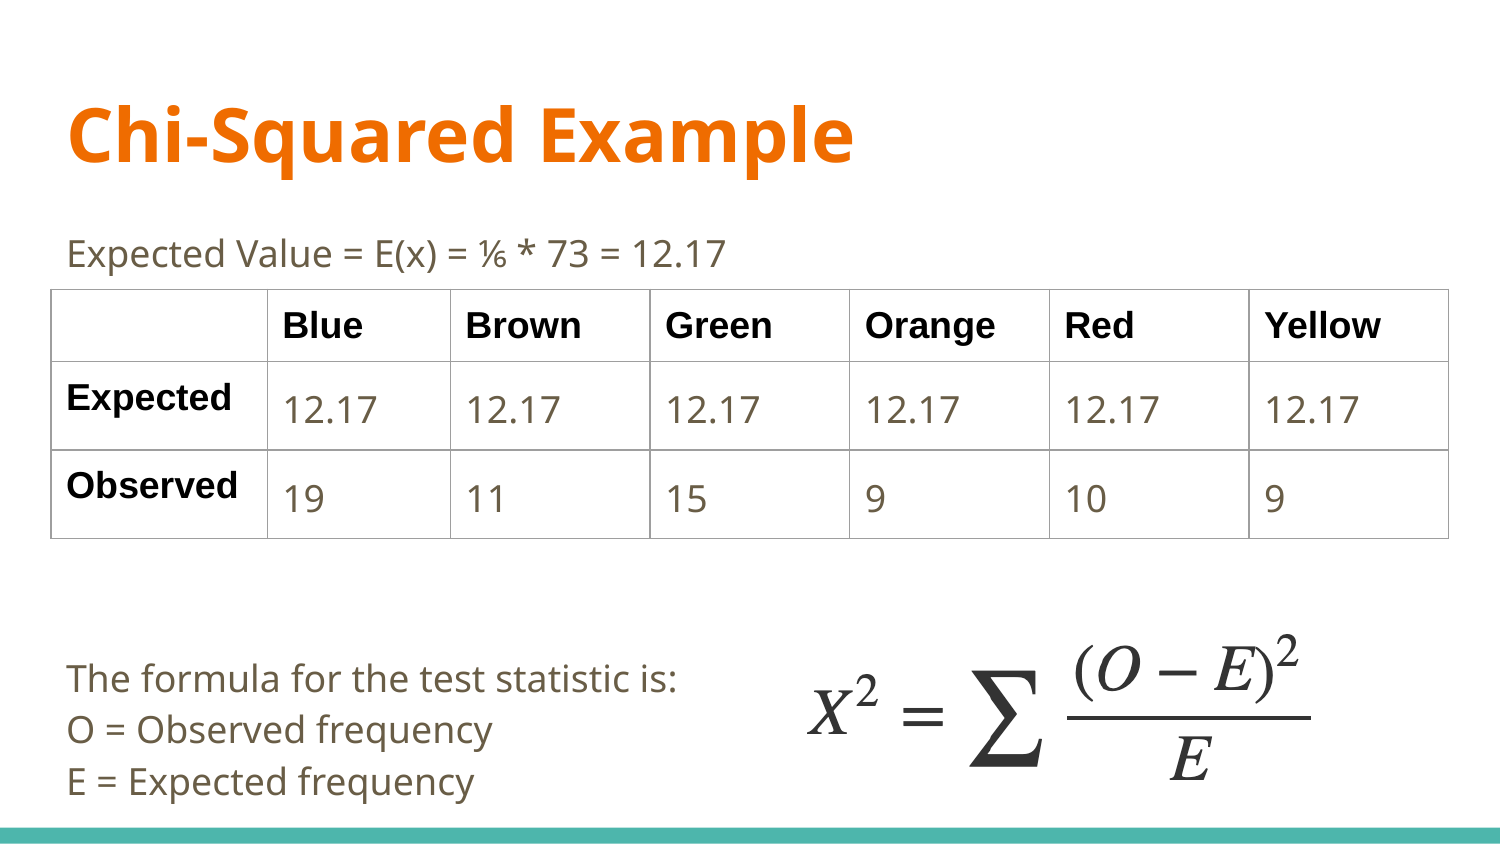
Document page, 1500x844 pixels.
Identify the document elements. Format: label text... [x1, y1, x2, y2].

table_header Brown [451, 290, 649, 361]
picture [767, 620, 1326, 800]
table_cell 12.17 [451, 362, 649, 449]
table_cell Observed [52, 451, 267, 538]
table_header Blue [268, 290, 450, 361]
table_cell 9 [850, 451, 1049, 538]
table_cell 12.17 [651, 362, 849, 449]
table_cell 12.17 [268, 362, 450, 449]
table_header Red [1050, 290, 1248, 361]
list Expected Value = E(x) = ⅙ * 73 = 12.17 The formula for the test statistic is: O = Observed frequency E = Expected frequency [51, 539, 1449, 822]
table_cell 12.17 [1250, 362, 1448, 449]
table_cell 19 [268, 451, 450, 538]
table_header Green [651, 290, 849, 361]
table_cell 12.17 [1050, 362, 1248, 449]
table_cell 15 [651, 451, 849, 538]
table_cell 12.17 [850, 362, 1049, 449]
table_cell 10 [1050, 451, 1248, 538]
table_cell 9 [1250, 451, 1448, 538]
table_cell Expected [52, 362, 267, 449]
list Expected Value = E(x) = ⅙ * 73 = 12.17 The formula for the test statistic is: O = Observed frequency E = Expected frequency [51, 207, 1449, 289]
table_header Orange [850, 290, 1049, 361]
table_header Yellow [1250, 290, 1448, 361]
title Chi-Squared Example [51, 72, 1449, 189]
table_header [52, 290, 267, 361]
table_cell 11 [451, 451, 649, 538]
